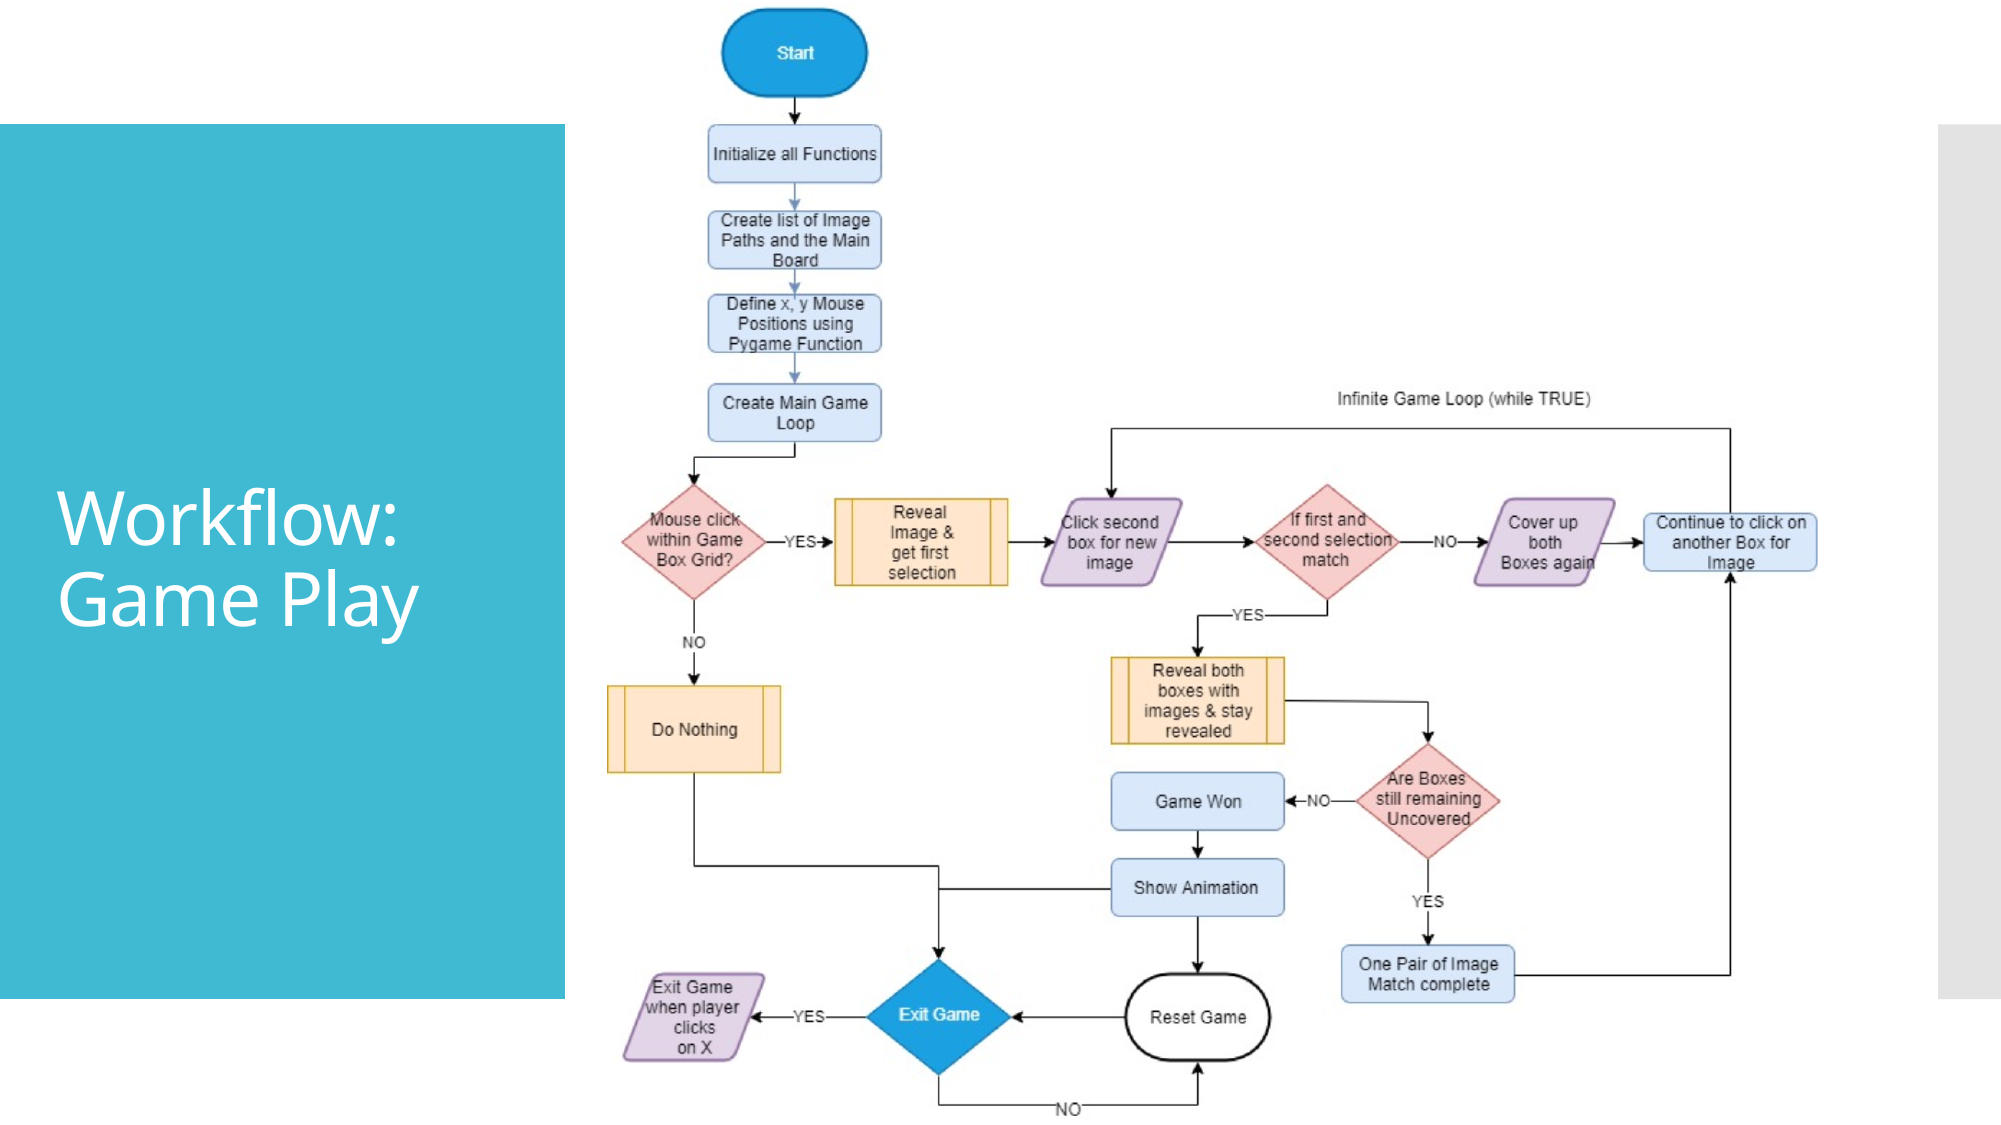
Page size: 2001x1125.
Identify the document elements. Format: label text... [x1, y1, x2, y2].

picture [595, 0, 1824, 1125]
title Workflow: Game Play [41, 184, 526, 940]
